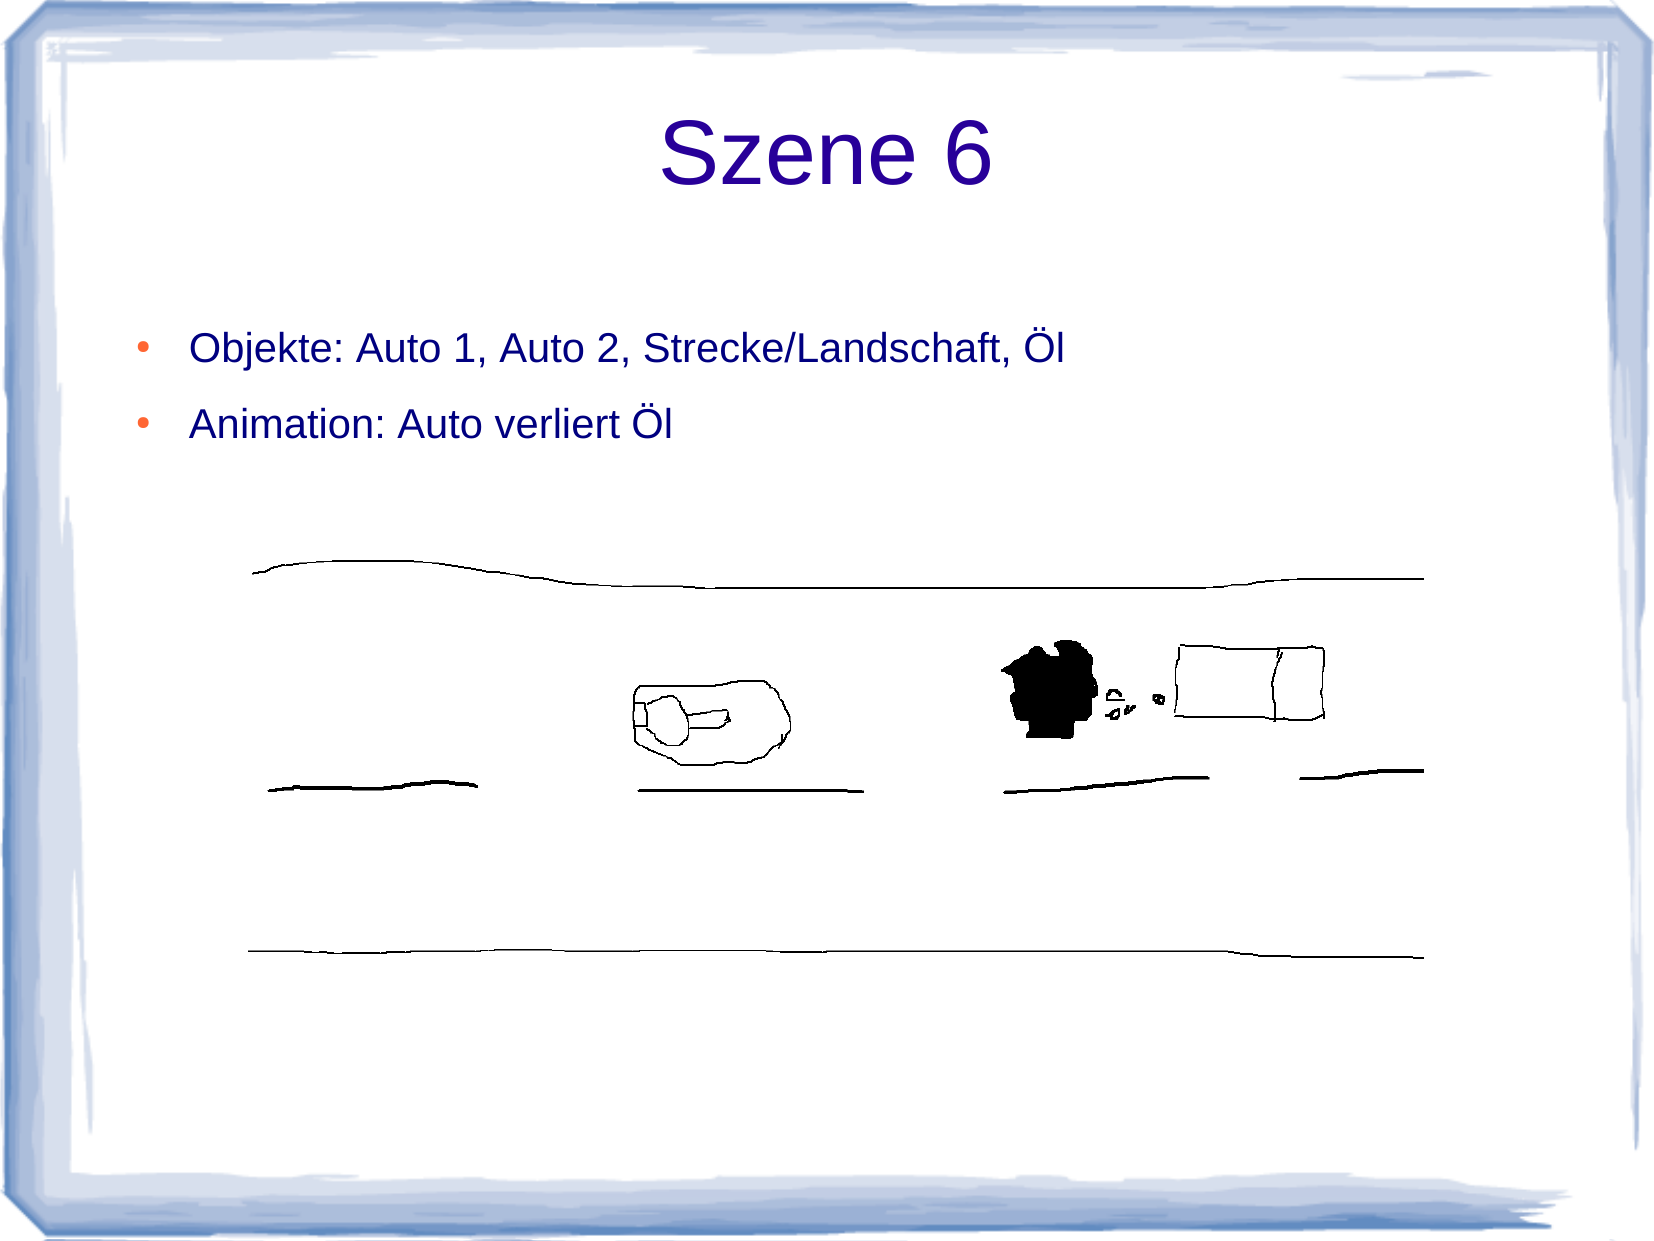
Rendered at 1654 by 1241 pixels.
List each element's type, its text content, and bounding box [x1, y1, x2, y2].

title Szene 6 [82, 49, 1571, 257]
picture [0, 0, 1654, 1241]
list Objekte: Auto 1, Auto 2, Strecke/Landschaft, Öl Animation: Auto verliert Öl [118, 324, 1571, 1004]
